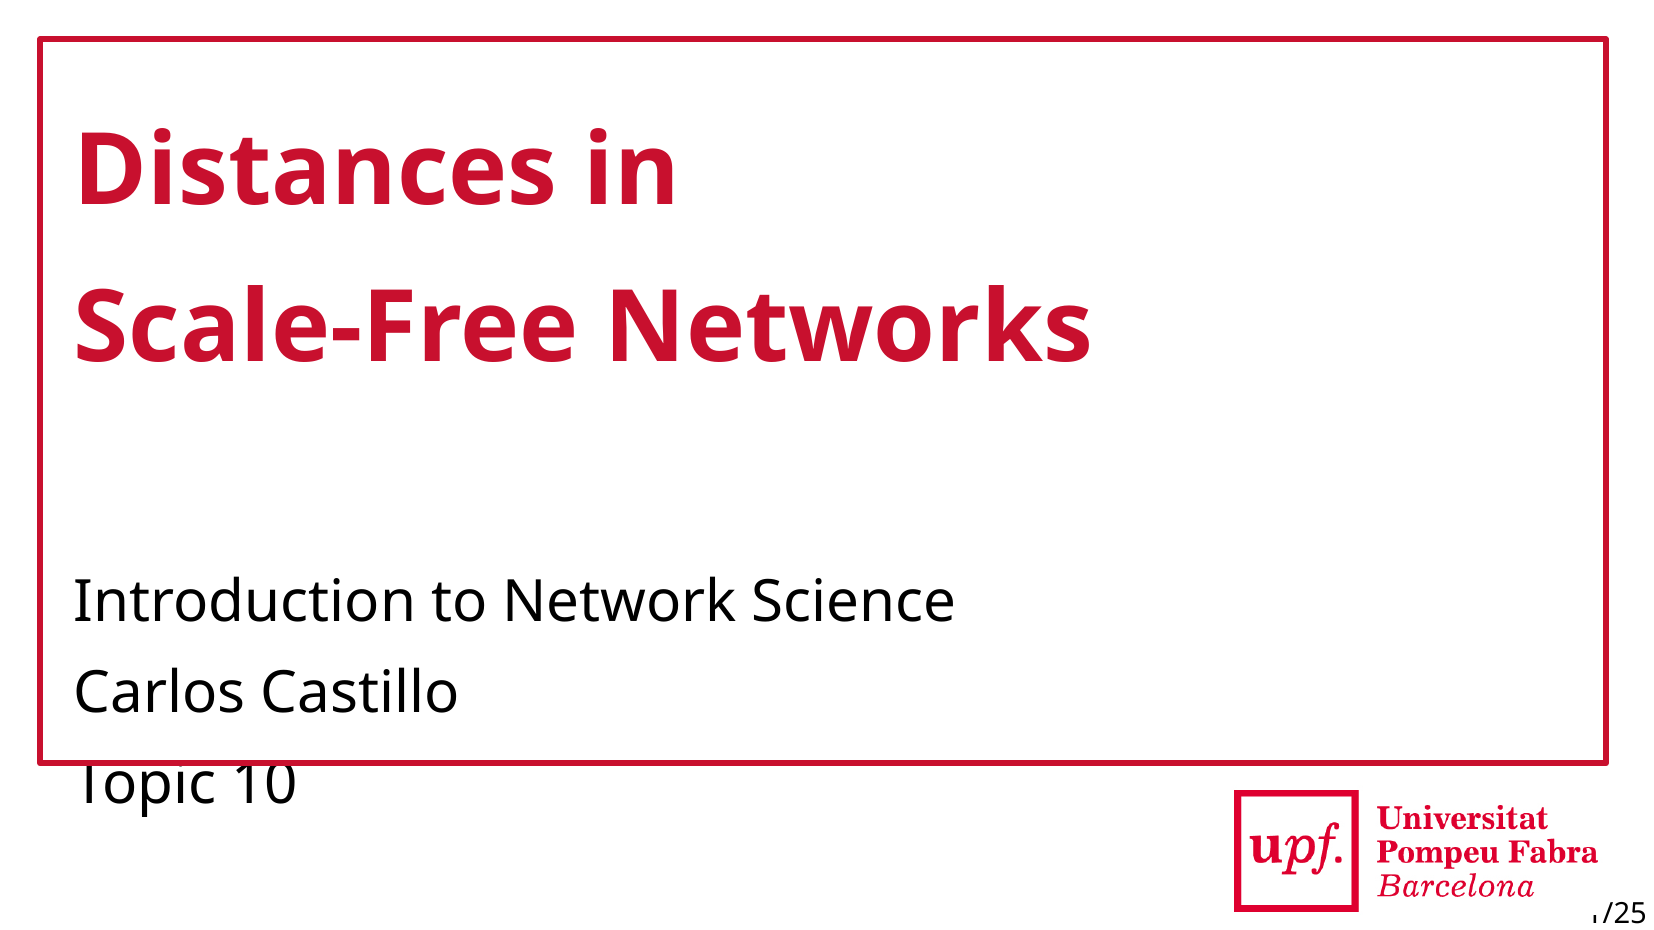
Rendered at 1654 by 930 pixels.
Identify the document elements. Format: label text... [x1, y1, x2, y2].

text_box Distances in Scale-Free Networks Introduction to Network Science Carlos Castillo Topic 10 [73, 77, 1562, 730]
picture [1229, 784, 1603, 915]
chart [770, 589, 889, 649]
